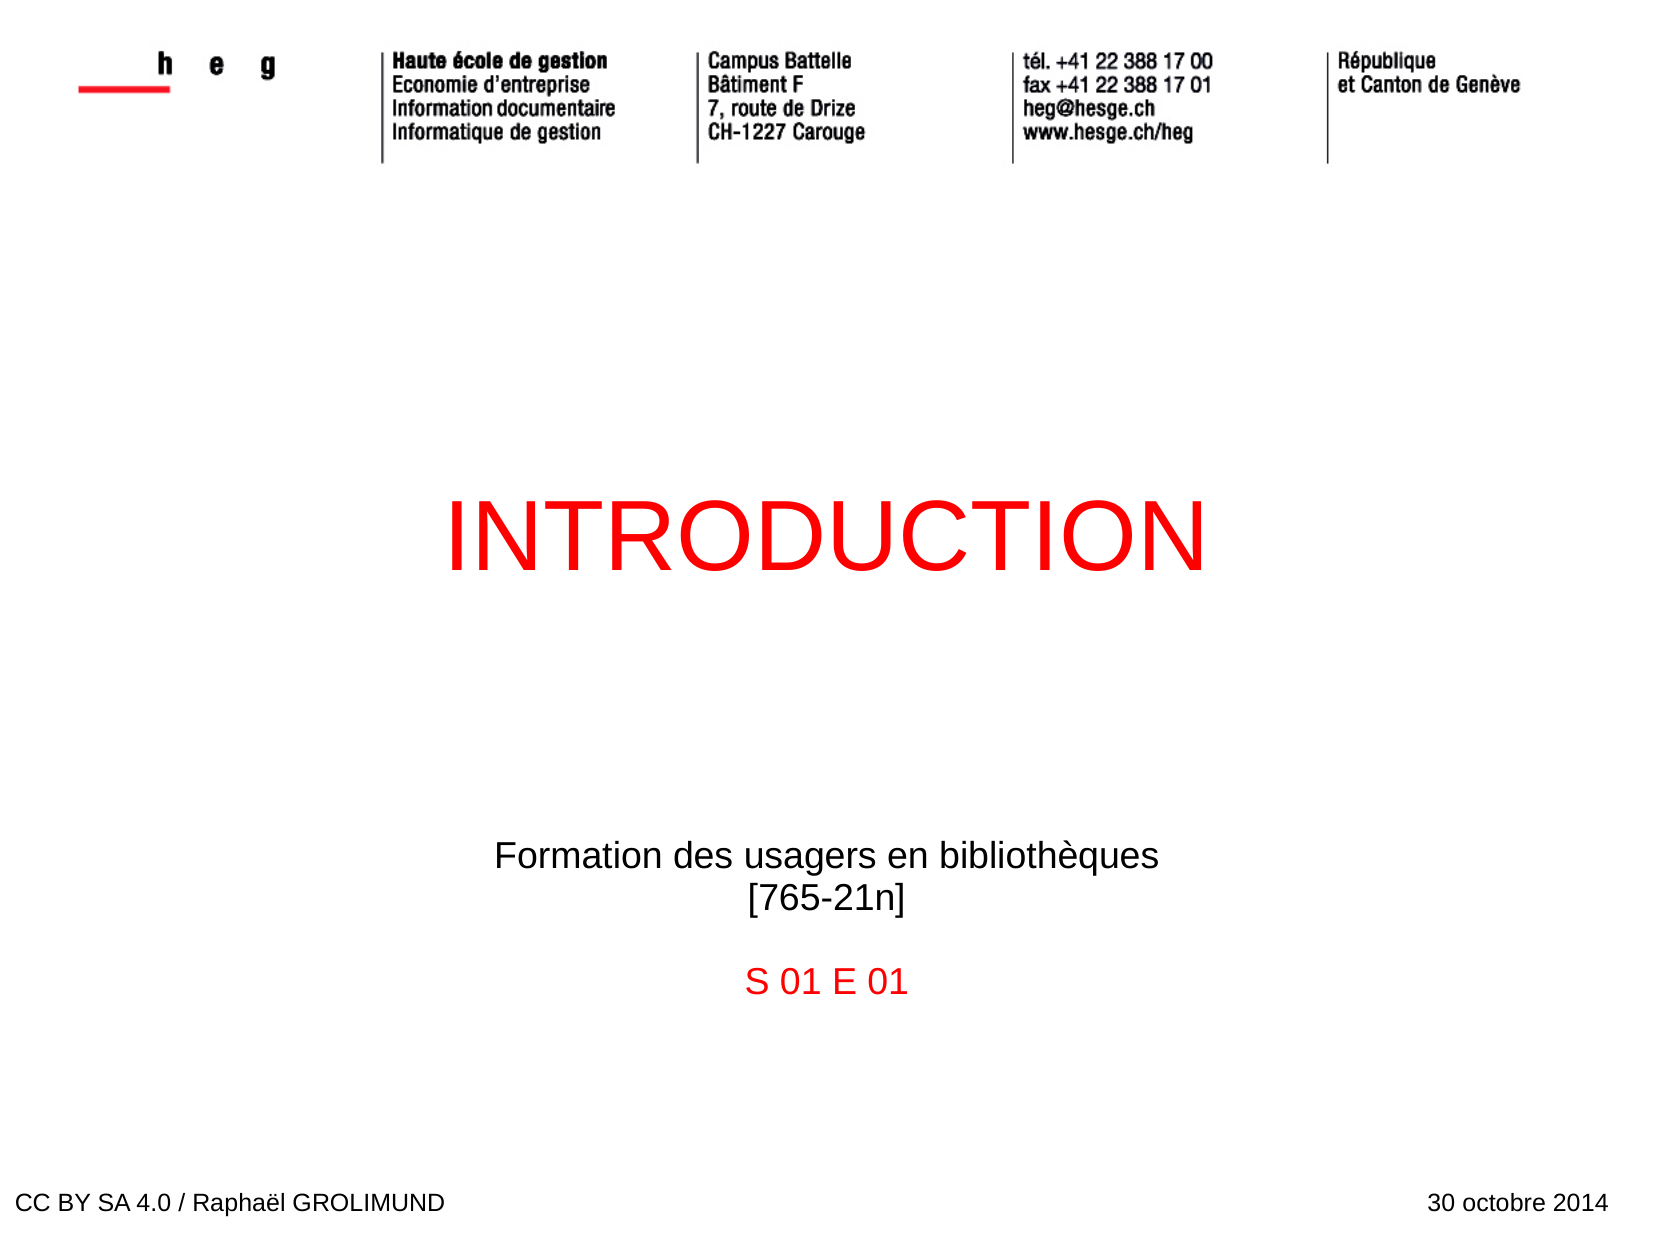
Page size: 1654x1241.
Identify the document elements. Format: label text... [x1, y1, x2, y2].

text_box CC BY SA 4.0 / Raphaël GROLIMUND 30 octobre 2014 [0, 1181, 1654, 1224]
text_box INTRODUCTION [147, 472, 1506, 599]
text_box Formation des usagers en bibliothèques [765-21n] S 01 E 01 [354, 826, 1300, 1010]
picture [0, 0, 1654, 208]
